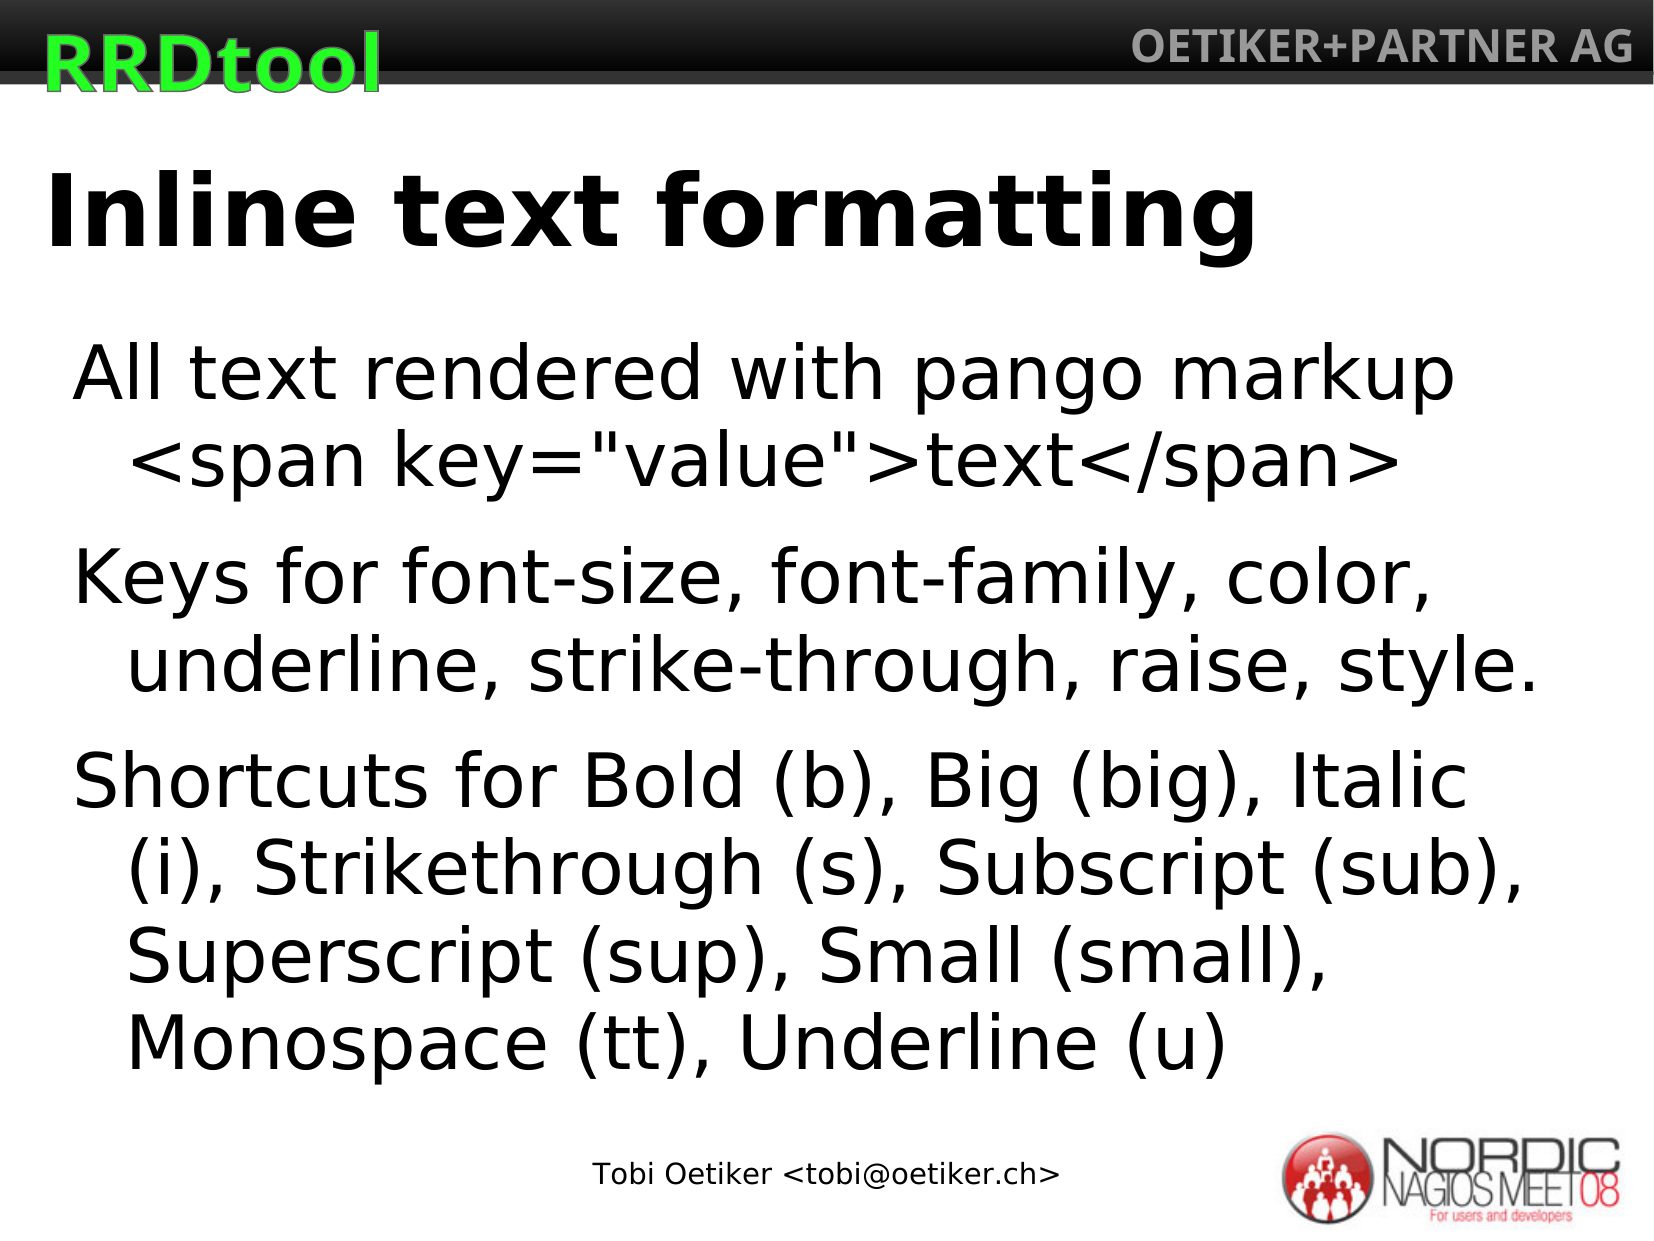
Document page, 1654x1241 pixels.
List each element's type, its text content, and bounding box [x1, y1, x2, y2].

title Inline text formatting [43, 137, 1582, 287]
list All text rendered with pango markup <span key="value">text</span> Keys for font-size, font-family, color, underline, strike-through, raise, style. Shortcuts for Bold (b), Big (big), Italic (i), Strikethrough (s), Subscript (sub), Superscript (sup), Small (small), Monospace (tt), Underline (u) [54, 330, 1576, 1088]
picture [1262, 1116, 1654, 1241]
